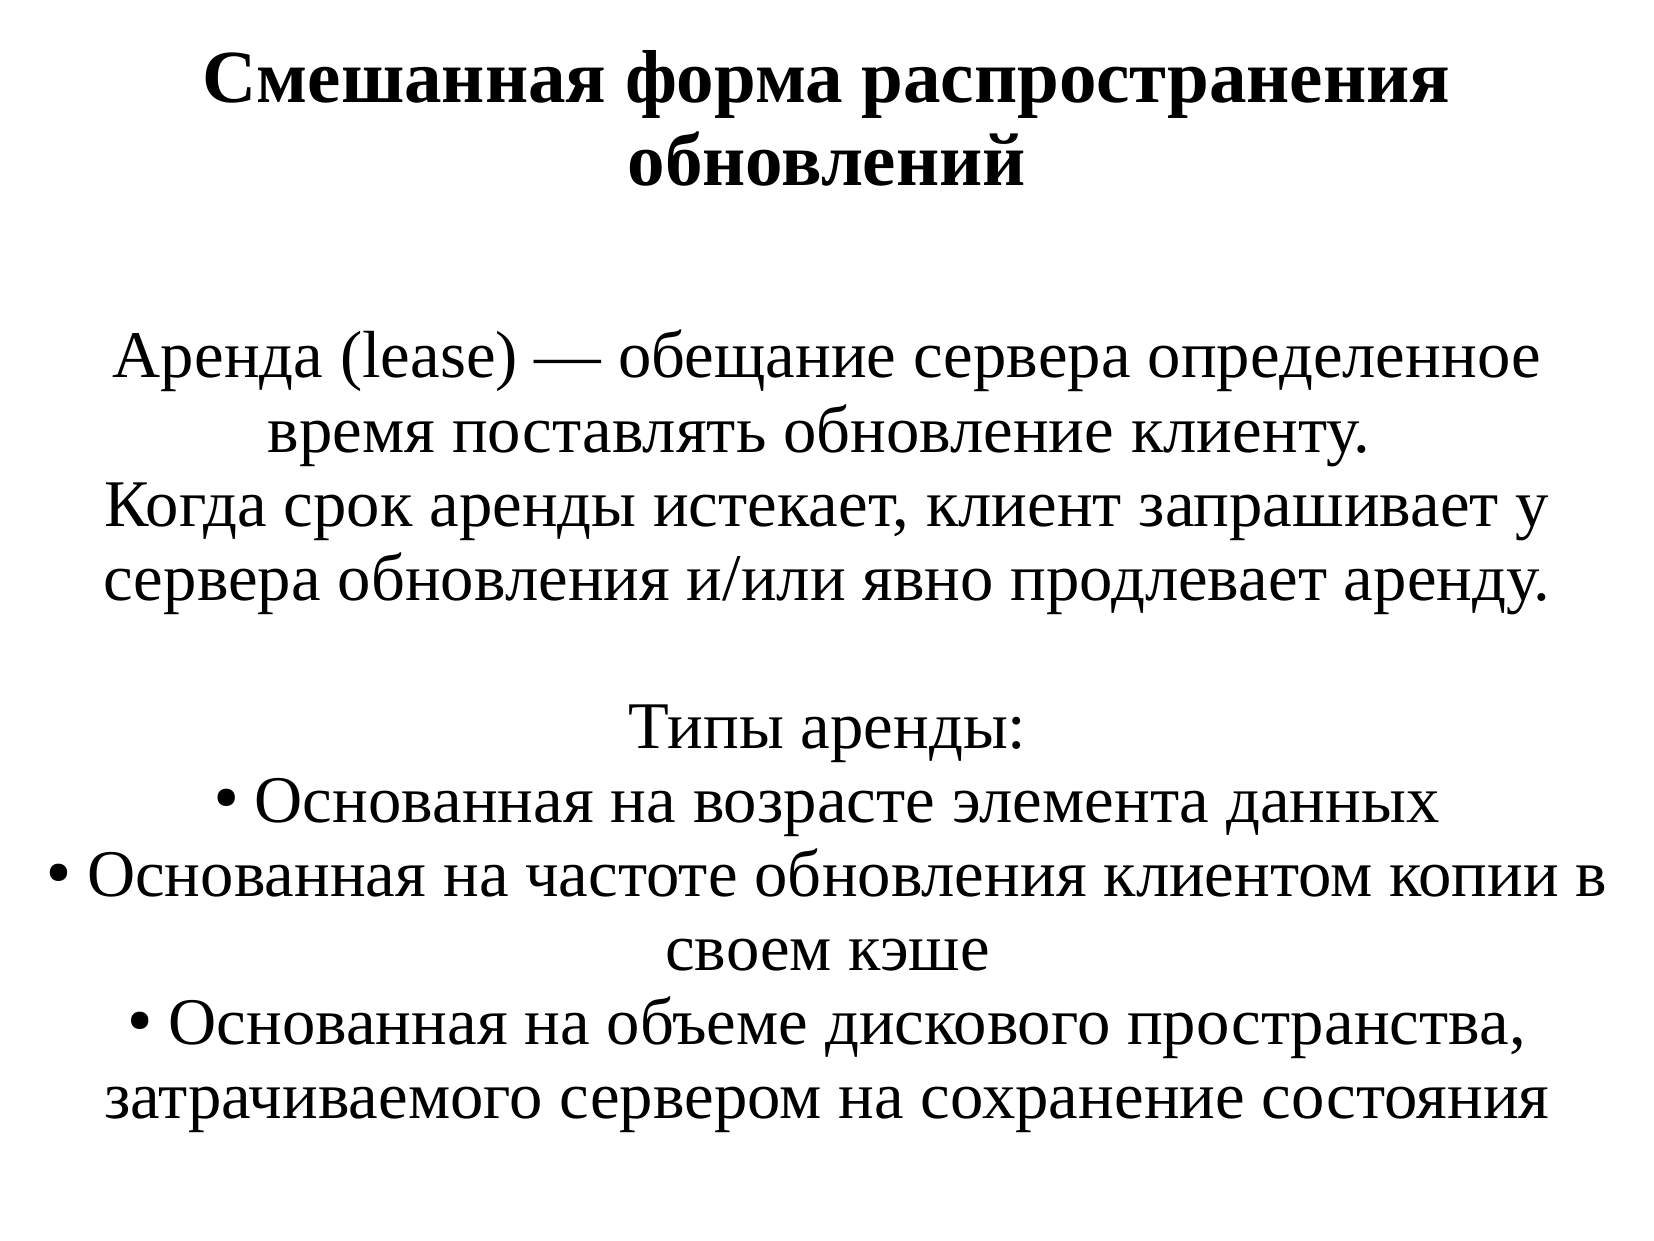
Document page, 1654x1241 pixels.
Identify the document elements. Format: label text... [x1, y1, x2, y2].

title Смешанная форма распространения обновлений [30, 27, 1624, 210]
subtitle Аренда (lease) — обещание сервера определенное время поставлять обновление клиенту. Когда срок аренды истекает, клиент запрашивает у сервера обновления и/или явно продлевает аренду. Типы аренды: Основанная на возрасте элемента данных Основанная на частоте обновления клиентом копии в своем кэше Основанная на объеме дискового пространства, затрачиваемого сервером на сохранение состояния [30, 236, 1626, 1215]
